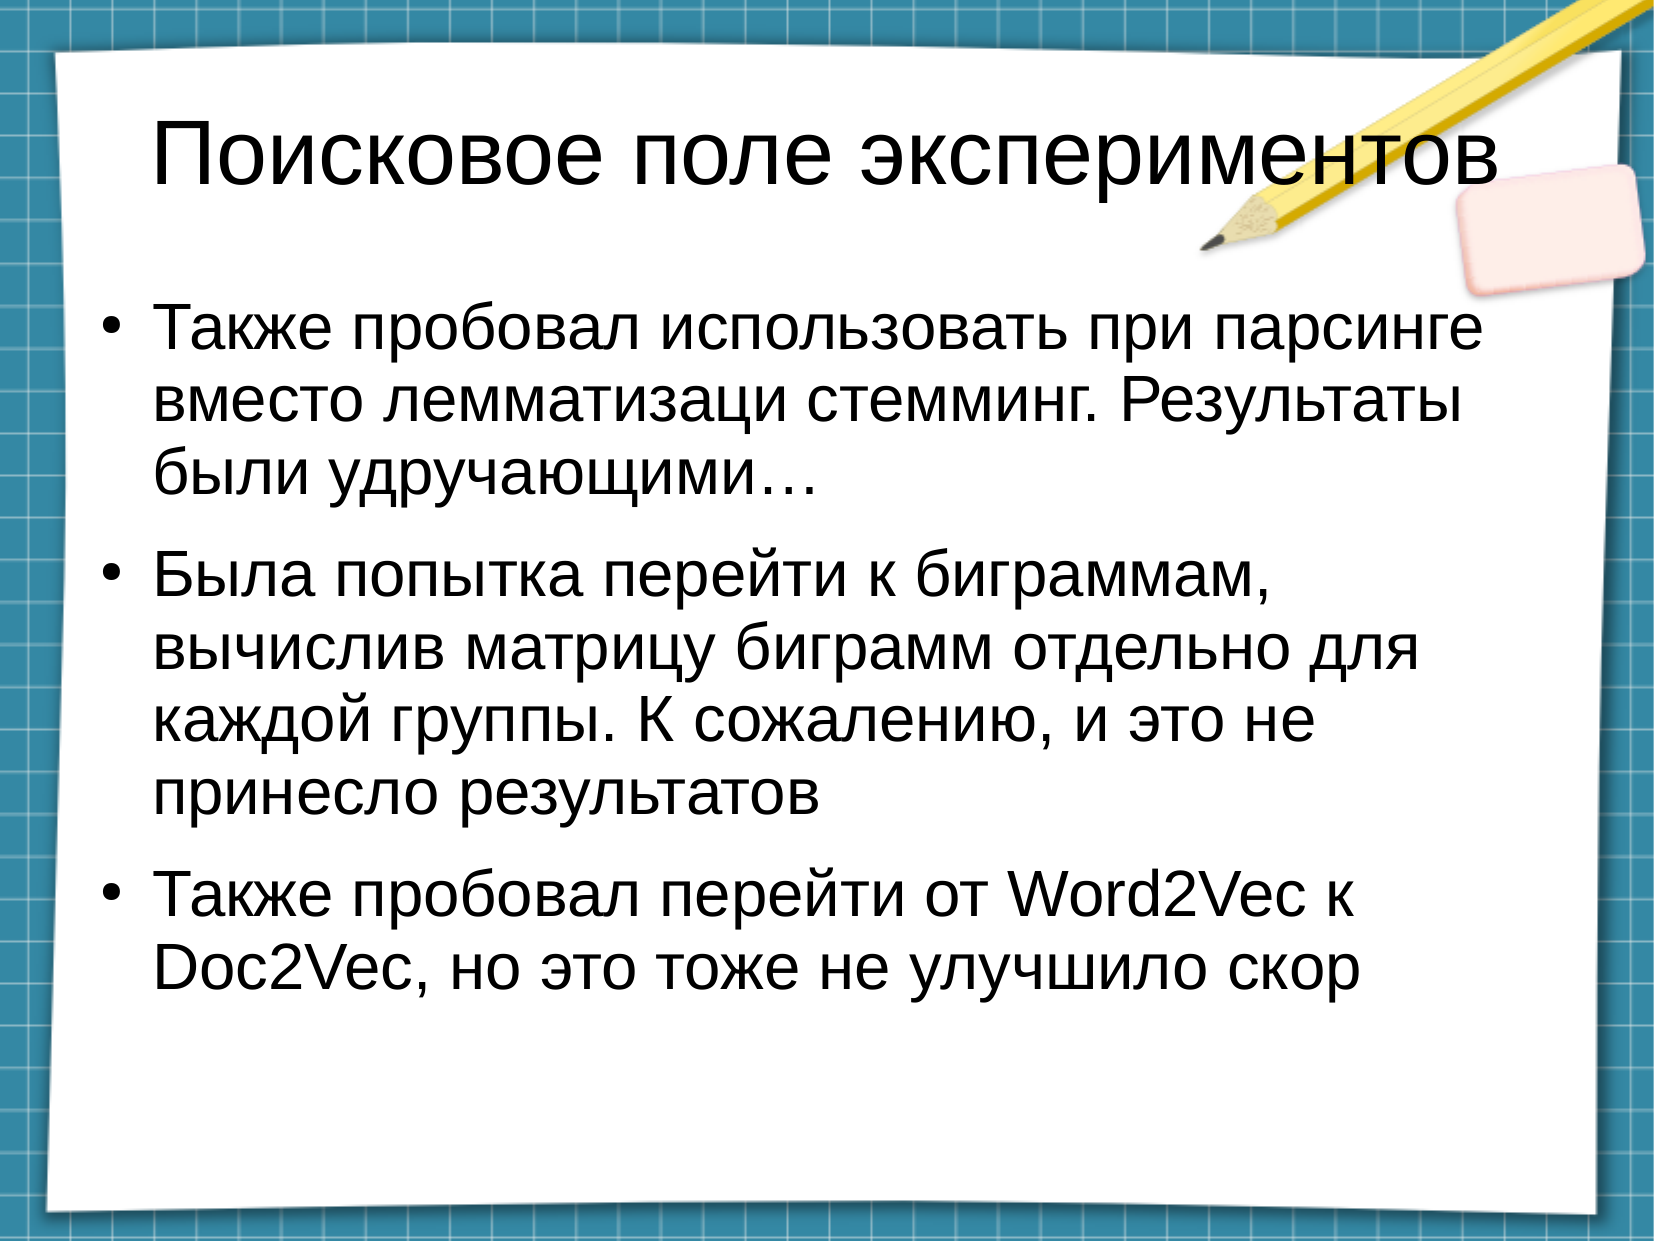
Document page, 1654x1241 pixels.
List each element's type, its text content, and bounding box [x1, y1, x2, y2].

picture [0, 0, 1654, 1241]
list Также пробовал использовать при парсинге вместо лемматизаци стемминг. Результаты были удручающими… Была попытка перейти к биграммам, вычислив матрицу биграмм отдельно для каждой группы. К сожалению, и это не принесло результатов Также пробовал перейти от Word2Vec к Doc2Vec, но это тоже не улучшило скор [82, 290, 1571, 1010]
title Поисковое поле экспериментов [82, 49, 1571, 257]
